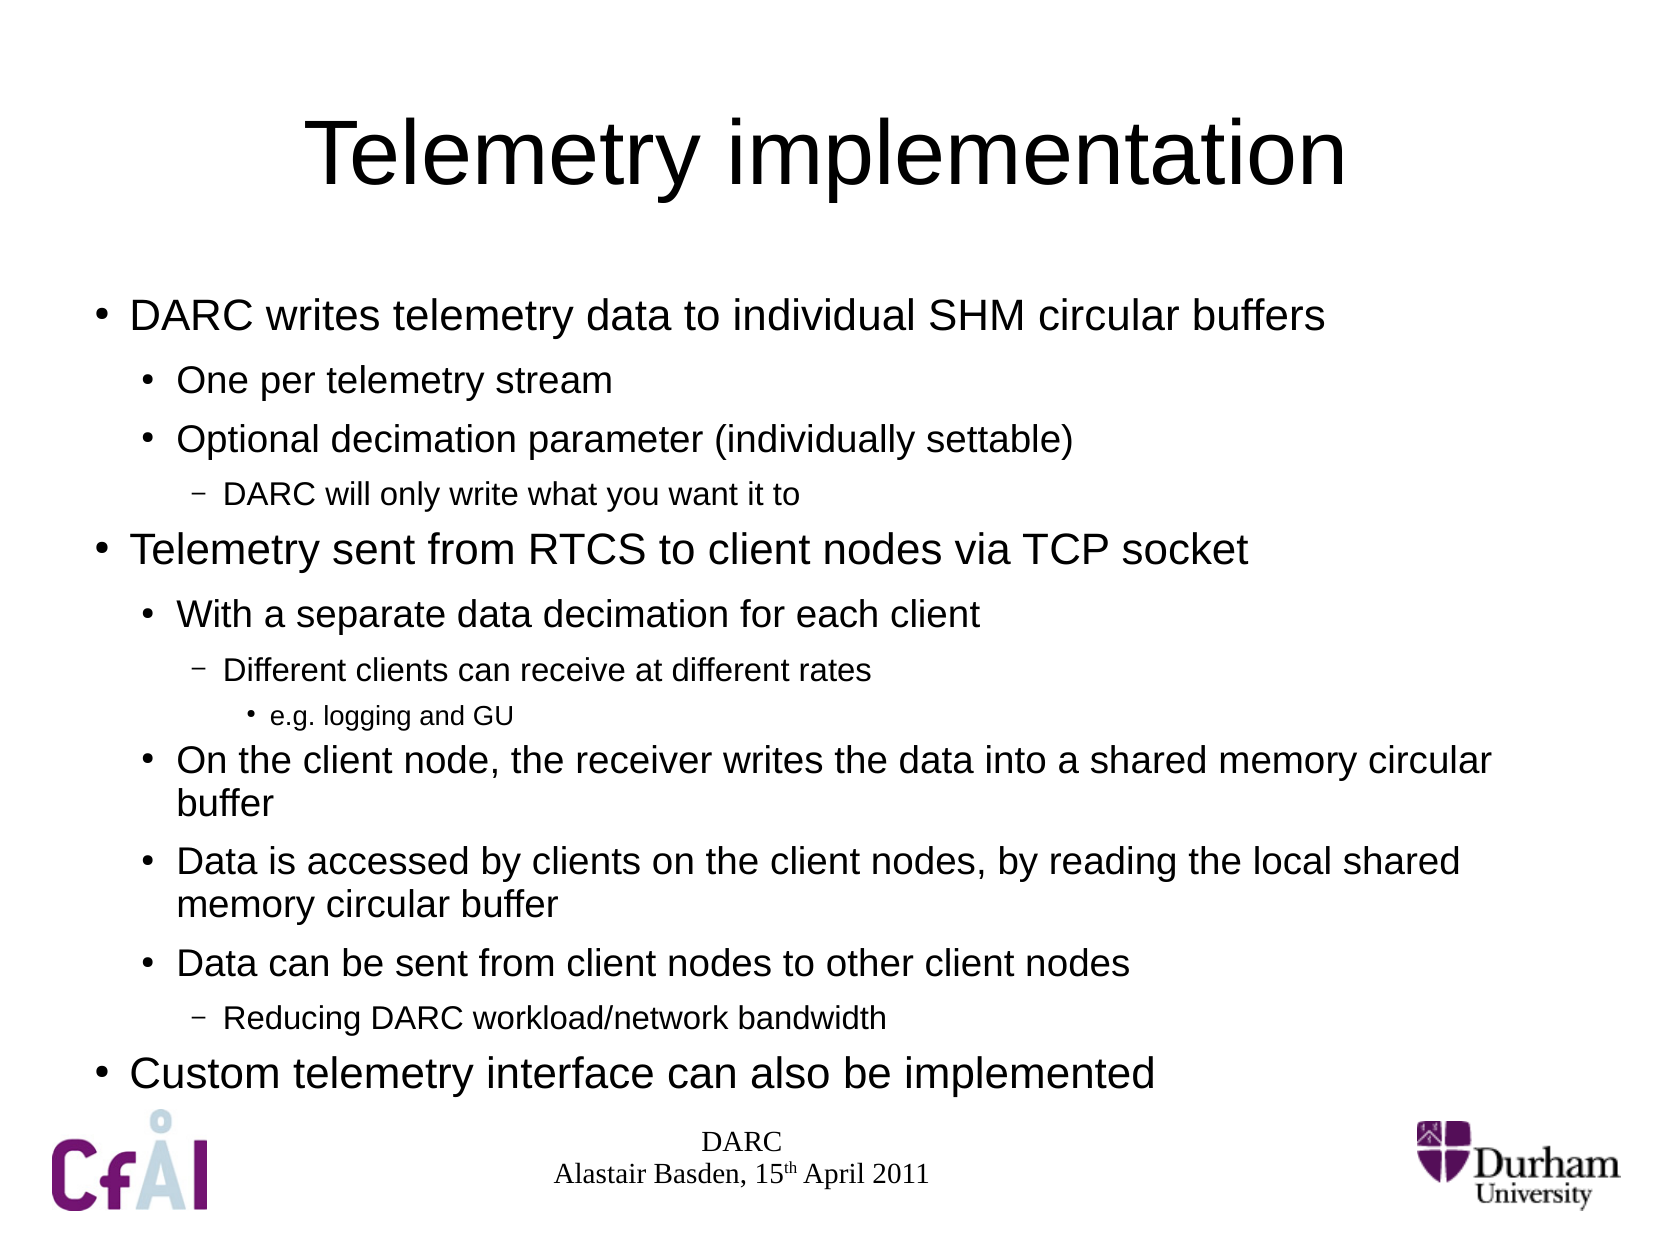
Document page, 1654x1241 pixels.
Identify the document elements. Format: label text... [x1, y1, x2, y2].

title Telemetry implementation [82, 49, 1571, 257]
picture [52, 1109, 207, 1211]
list DARC writes telemetry data to individual SHM circular buffers One per telemetry stream Optional decimation parameter (individually settable) DARC will only write what you want it to Telemetry sent from RTCS to client nodes via TCP socket With a separate data decimation for each client Different clients can receive at different rates e.g. logging and GU On the client node, the receiver writes the data into a shared memory circular buffer Data is accessed by clients on the client nodes, by reading the local shared memory circular buffer Data can be sent from client nodes to other client nodes Reducing DARC workload/network bandwidth Custom telemetry interface can also be implemented [82, 290, 1571, 1109]
picture [1417, 1121, 1621, 1211]
